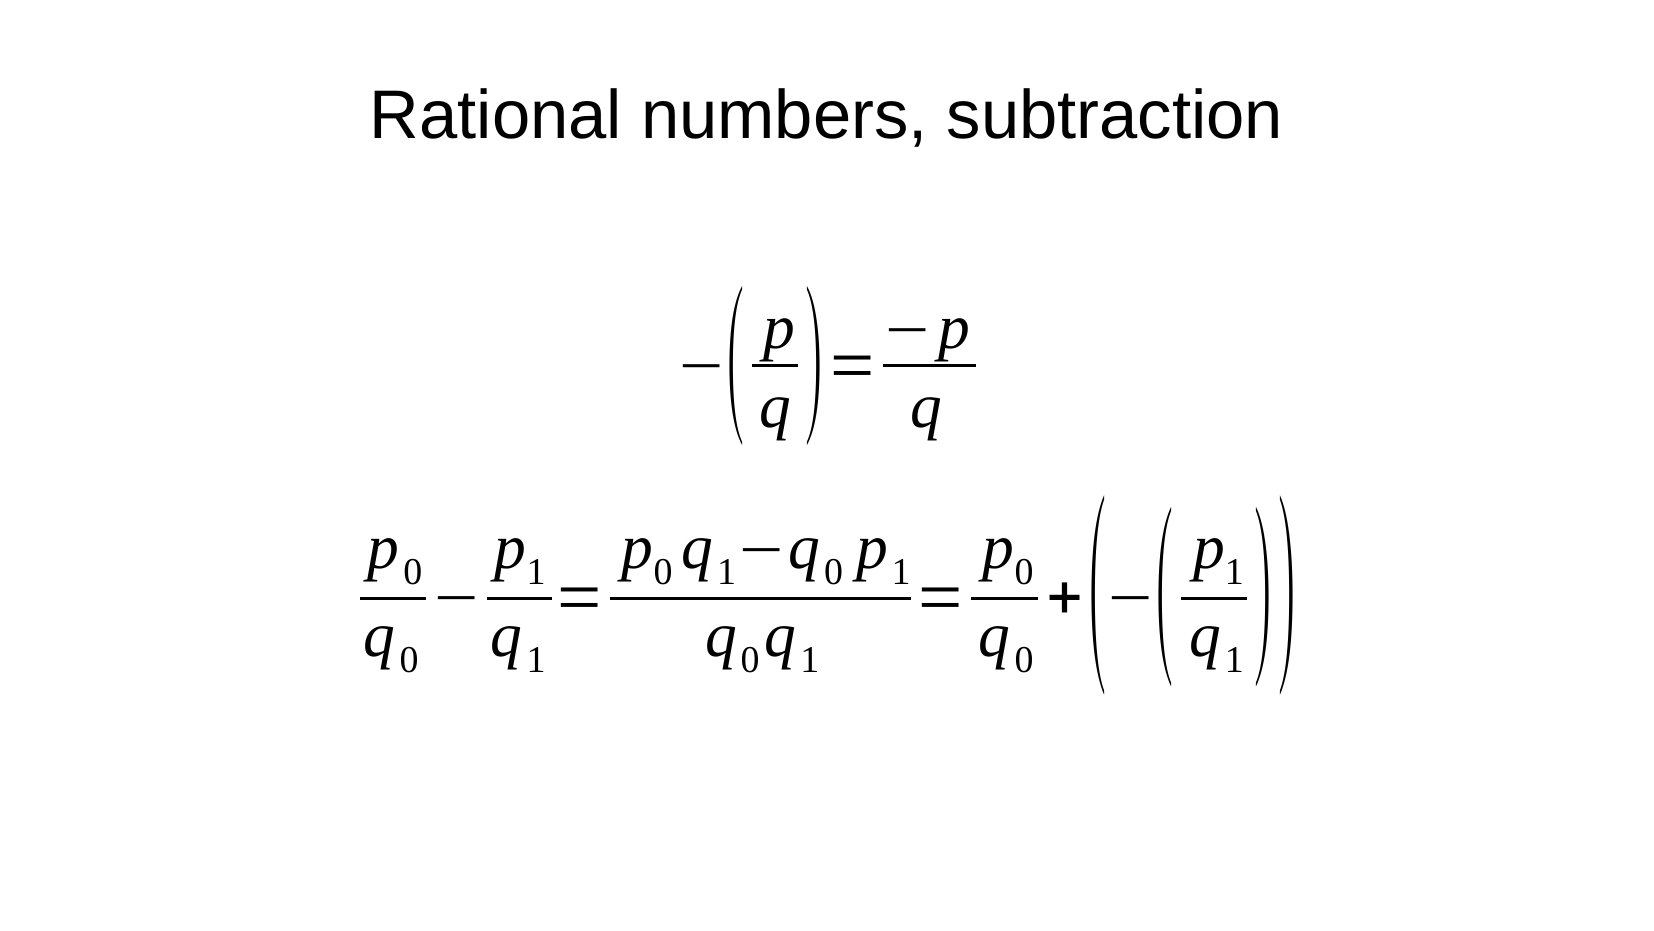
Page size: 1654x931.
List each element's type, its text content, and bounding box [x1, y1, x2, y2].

chart [339, 493, 1314, 700]
title Rational numbers, subtraction [82, 37, 1571, 193]
chart [660, 285, 993, 451]
